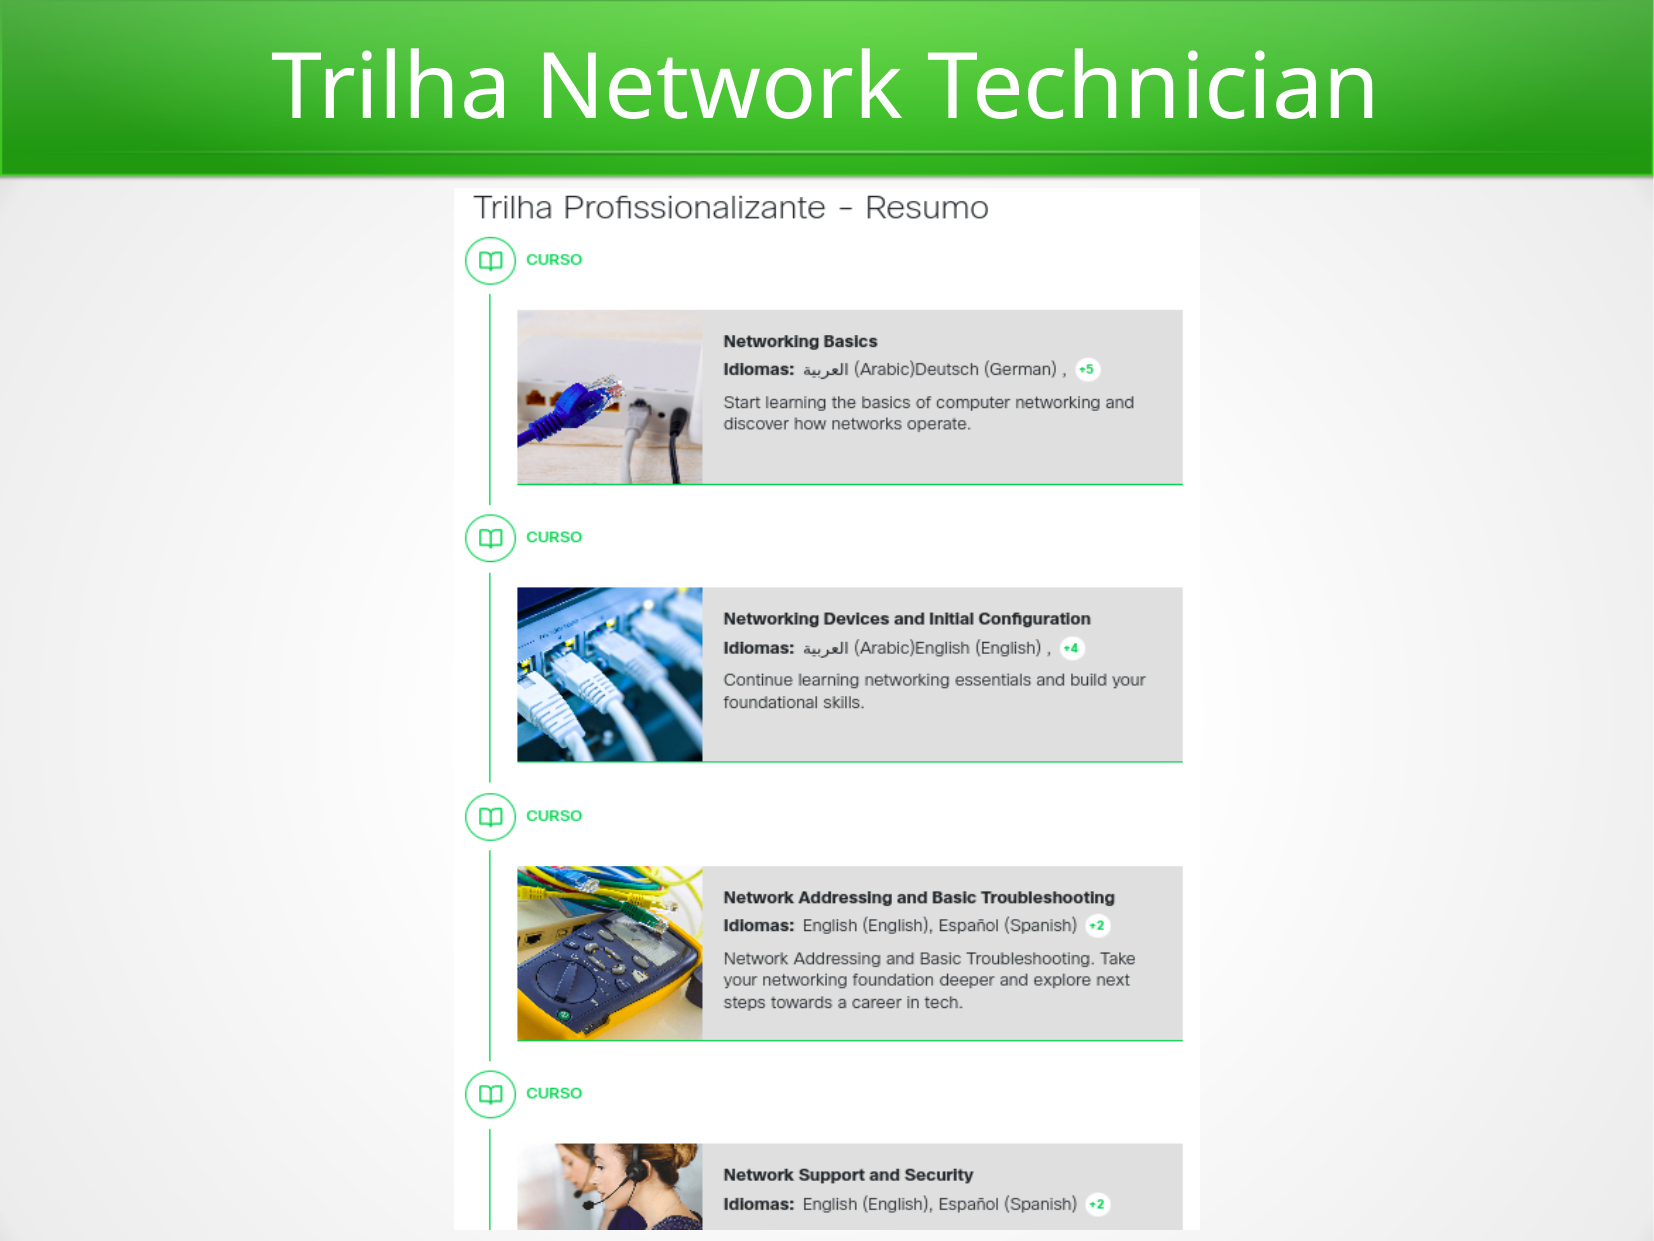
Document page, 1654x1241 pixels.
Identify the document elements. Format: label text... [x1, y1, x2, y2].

picture [0, 0, 1654, 1241]
title Trilha Network Technician [82, 11, 1571, 154]
